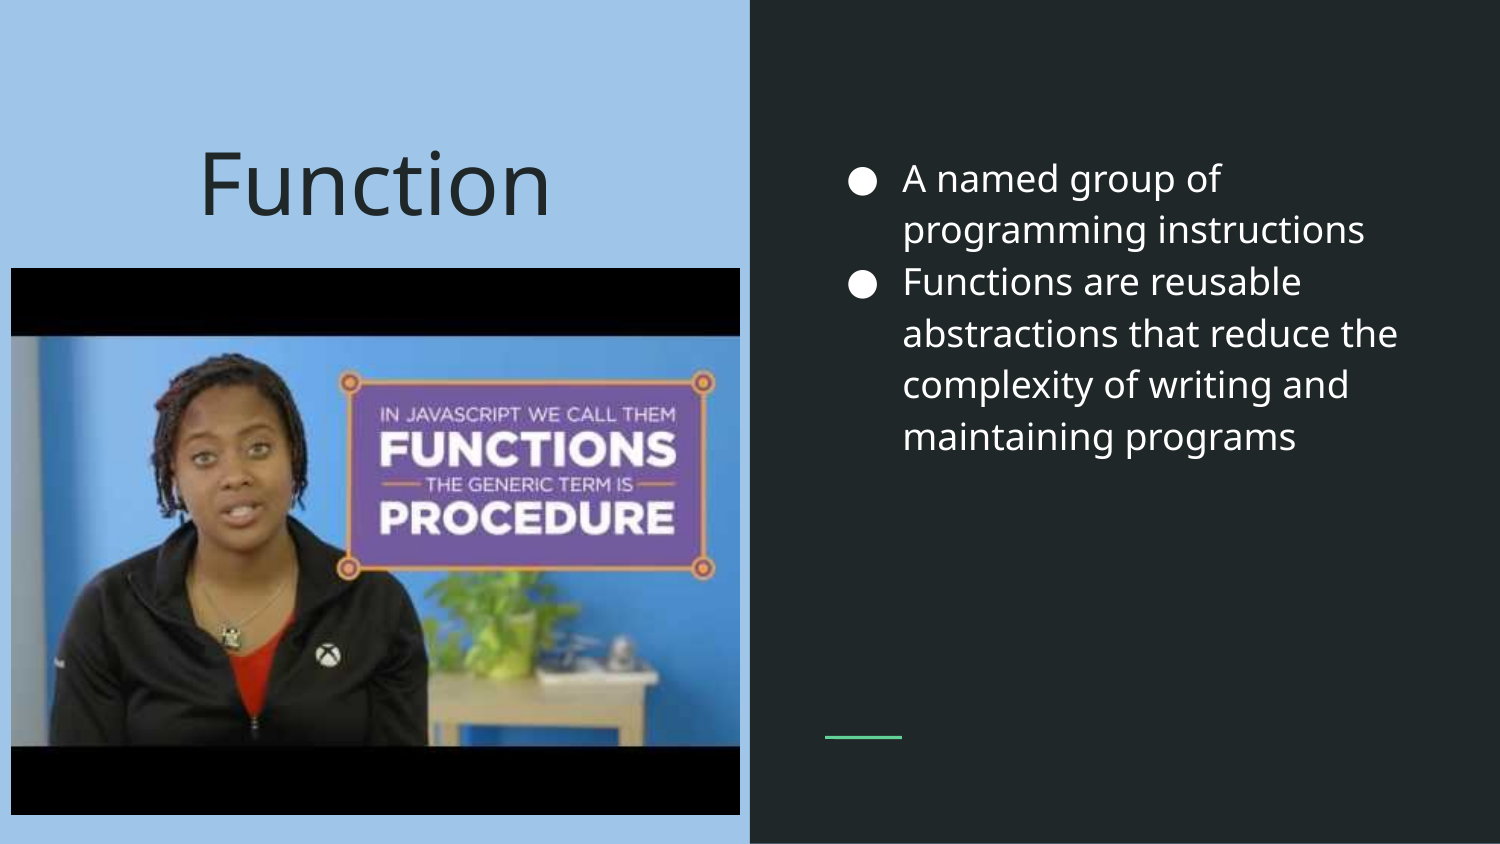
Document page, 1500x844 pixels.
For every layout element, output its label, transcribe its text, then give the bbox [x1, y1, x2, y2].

picture [11, 268, 740, 815]
list A named group of programming instructions Functions are reusable abstractions that reduce the complexity of writing and maintaining programs [812, 0, 1442, 607]
title Function [43, 0, 708, 248]
